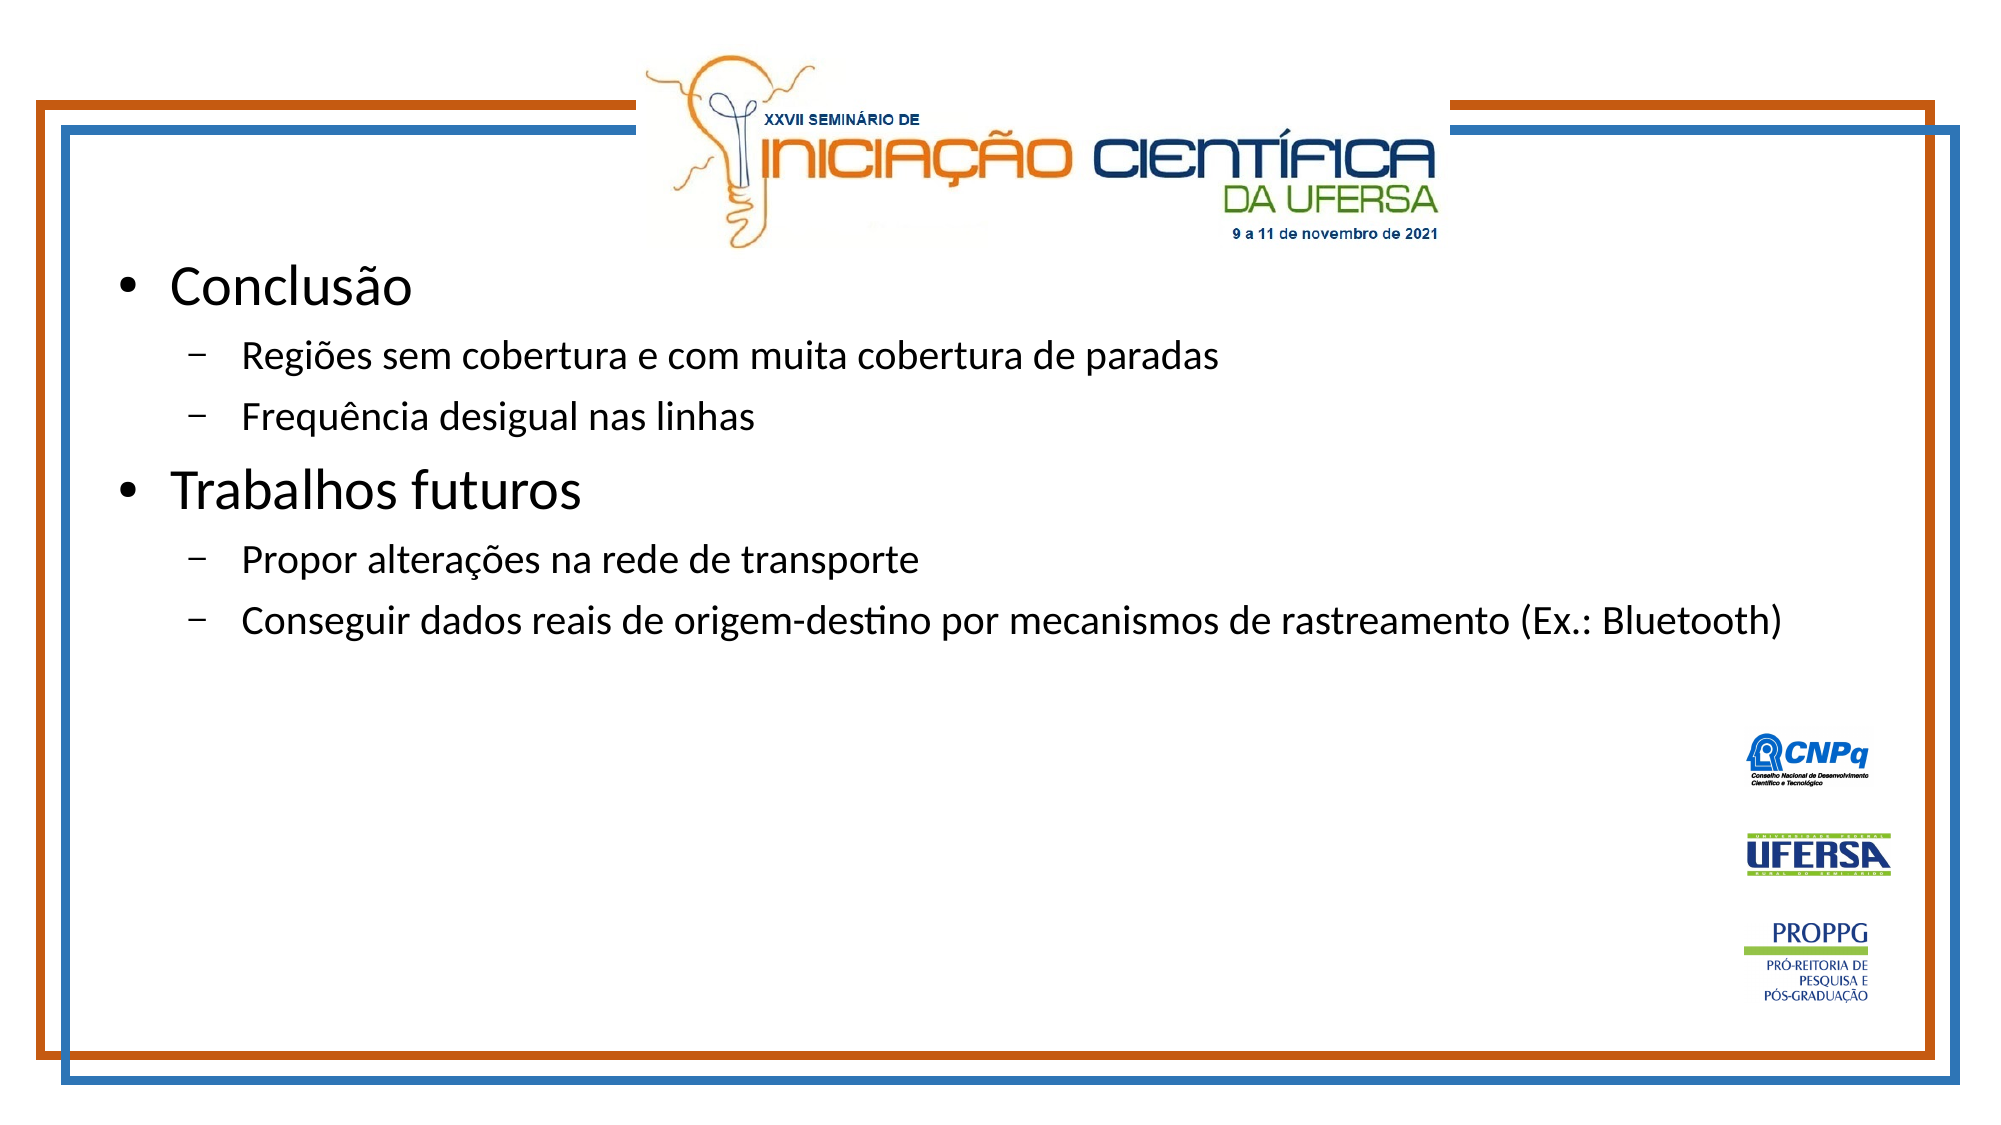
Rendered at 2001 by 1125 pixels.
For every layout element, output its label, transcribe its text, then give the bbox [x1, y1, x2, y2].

picture [1744, 923, 1868, 1003]
list Conclusão Regiões sem cobertura e com muita cobertura de paradas Frequência desigual nas linhas Trabalhos futuros Propor alterações na rede de transporte Conseguir dados reais de origem-destino por mecanismos de rastreamento (Ex.: Bluetooth) [99, 263, 1900, 916]
picture [636, 44, 1450, 259]
